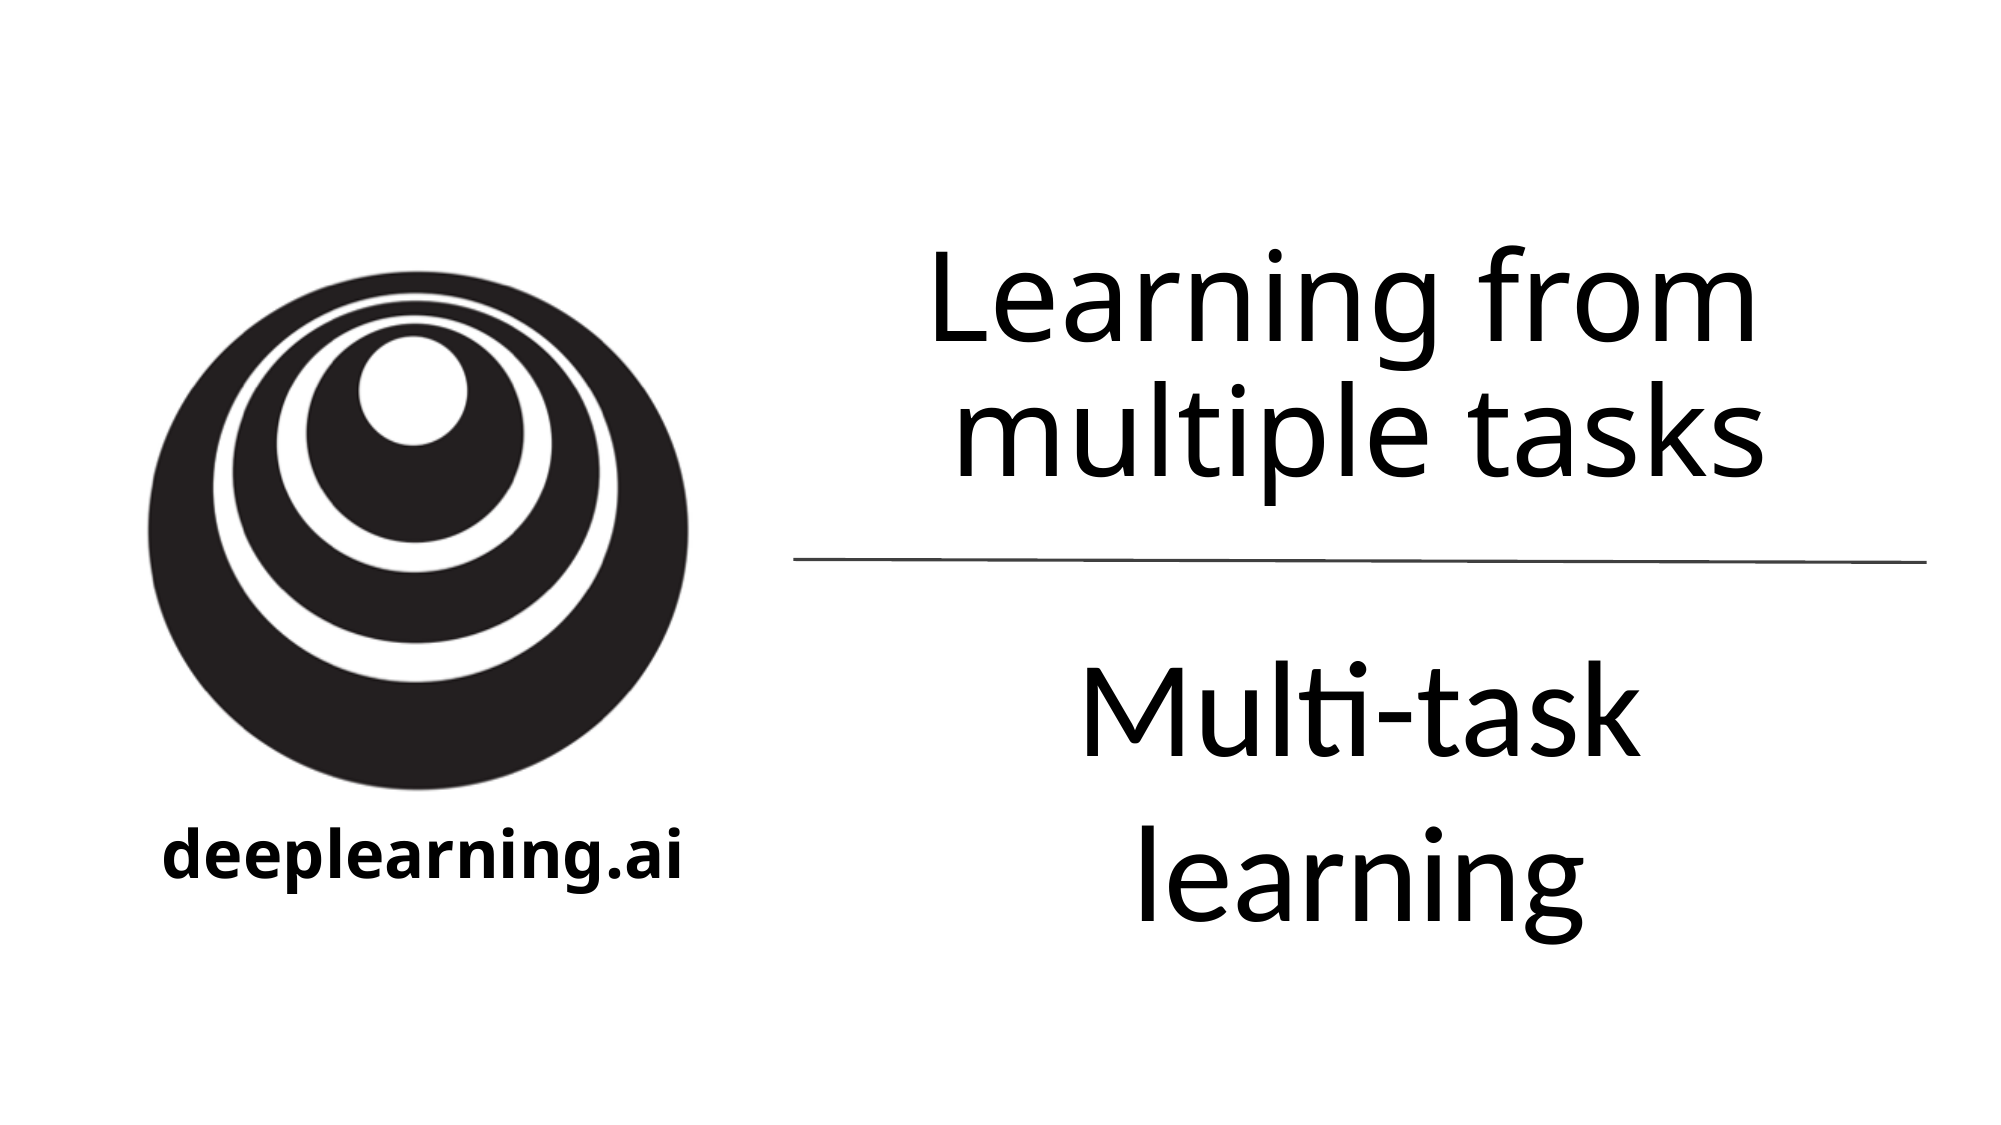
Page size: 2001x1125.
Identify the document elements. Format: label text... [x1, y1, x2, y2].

text_box deeplearning.ai [56, 768, 790, 901]
picture [108, 234, 739, 768]
text_box Multi-task learning [843, 611, 1877, 960]
text_box [179, 194, 669, 702]
title Learning from multiple tasks [765, 210, 1955, 511]
